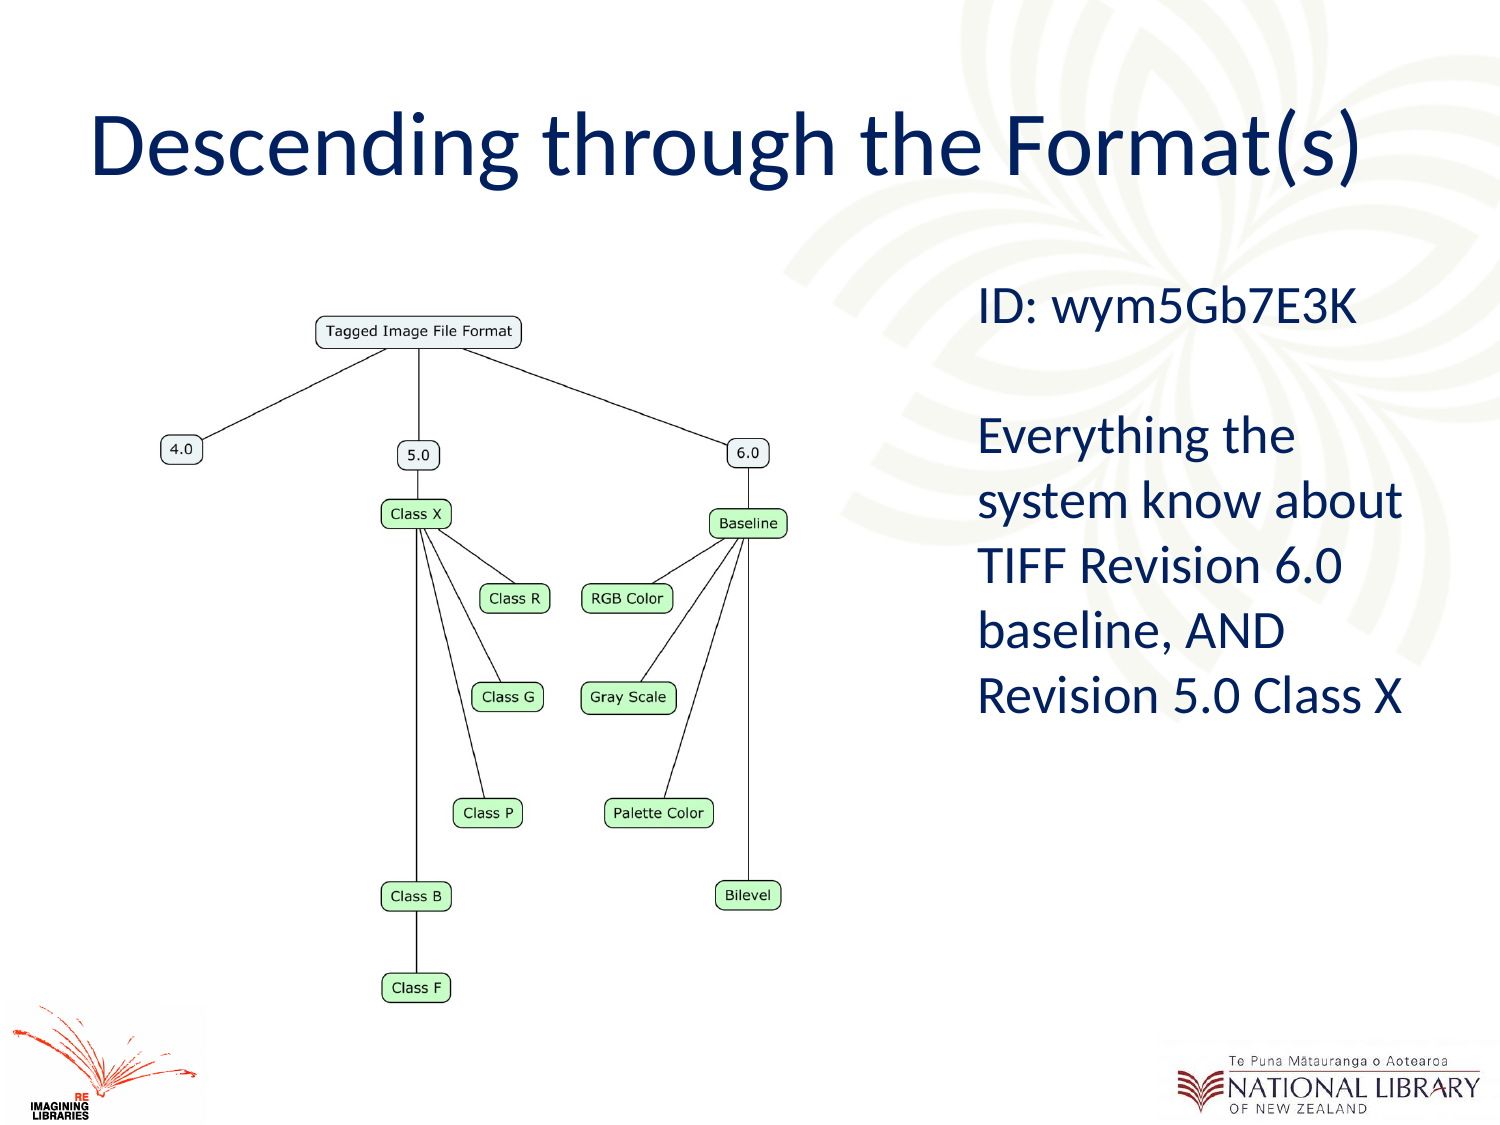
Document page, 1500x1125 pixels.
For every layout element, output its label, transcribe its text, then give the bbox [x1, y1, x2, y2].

text_box ID: wym5Gb7E3K Everything the system know about TIFF Revision 6.0 baseline, AND Revision 5.0 Class X [962, 262, 1425, 1005]
text_box Descending through the Format(s) [75, 45, 1425, 233]
picture [0, 0, 1500, 1125]
